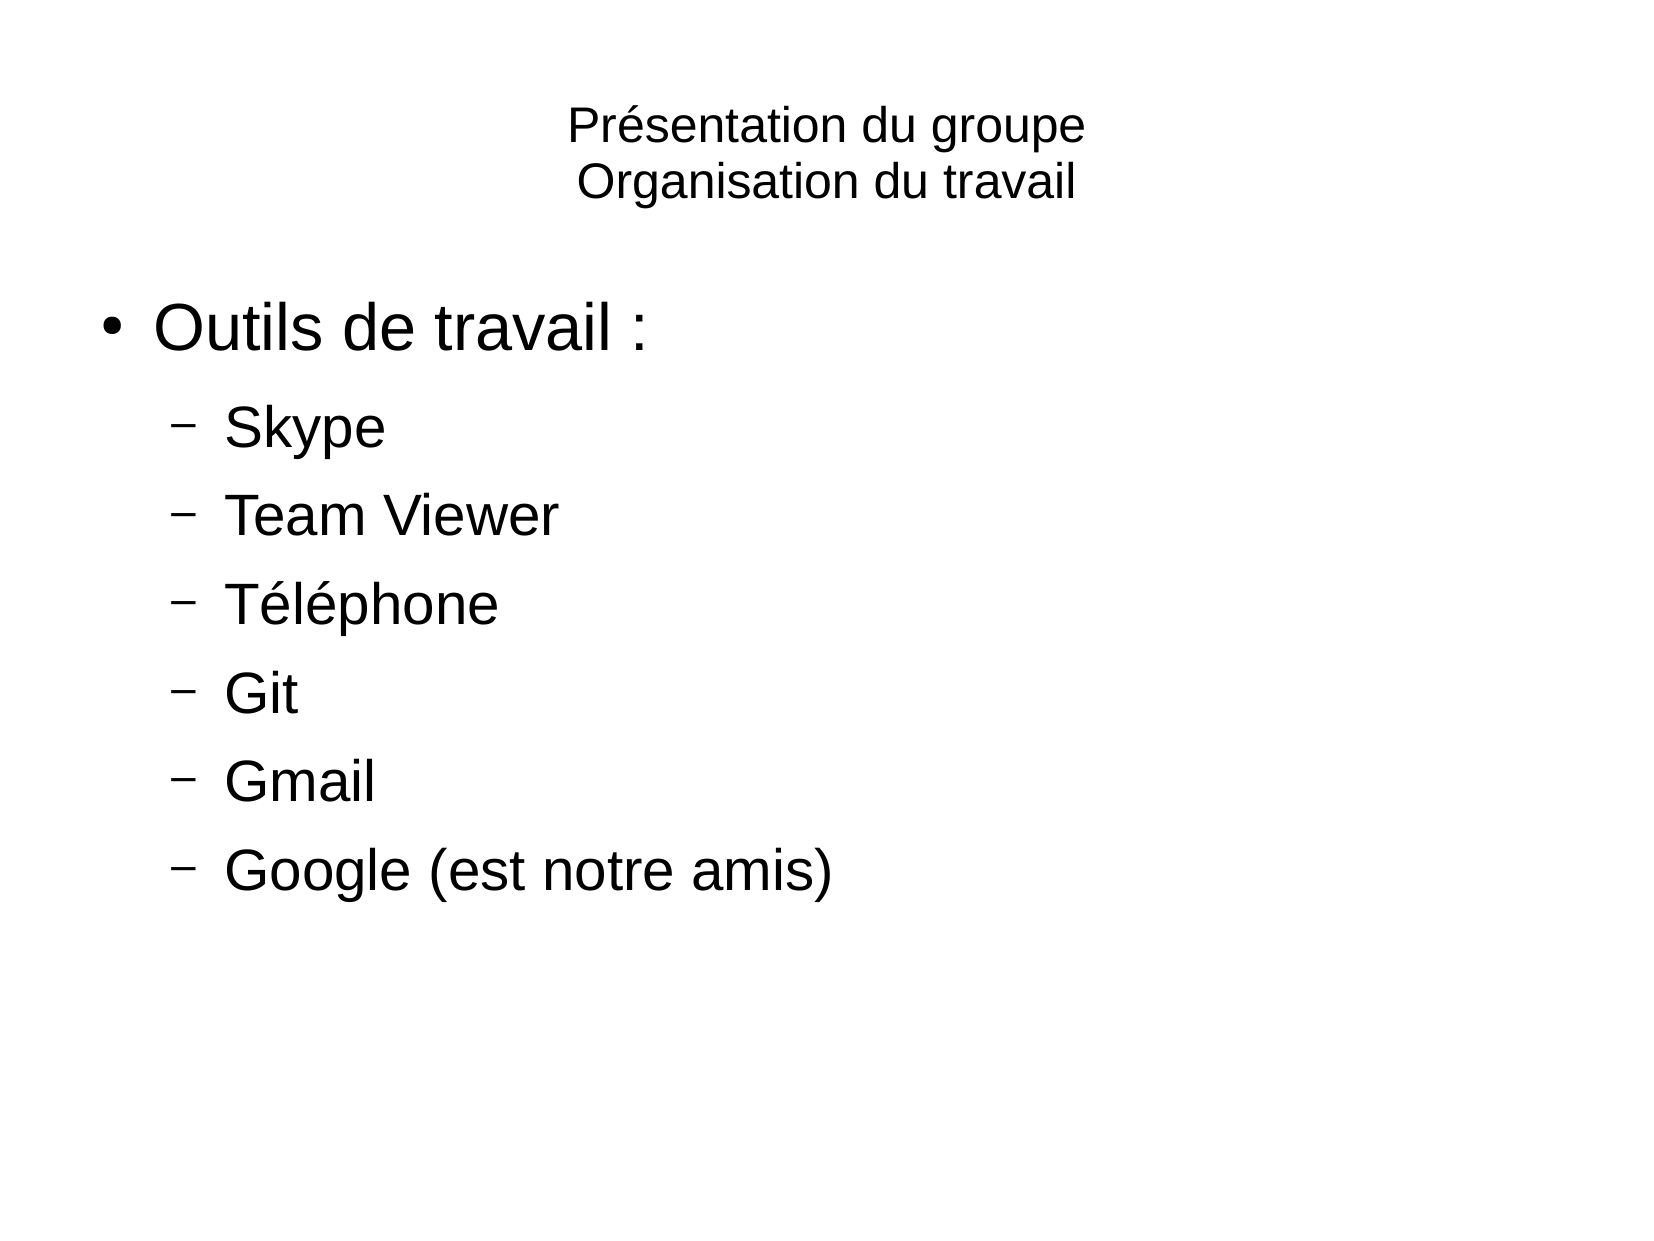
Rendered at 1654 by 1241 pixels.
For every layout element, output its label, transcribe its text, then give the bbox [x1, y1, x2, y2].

list Outils de travail : Skype Team Viewer Téléphone Git Gmail Google (est notre amis) [82, 290, 1571, 1109]
title Présentation du groupe Organisation du travail [82, 49, 1571, 257]
